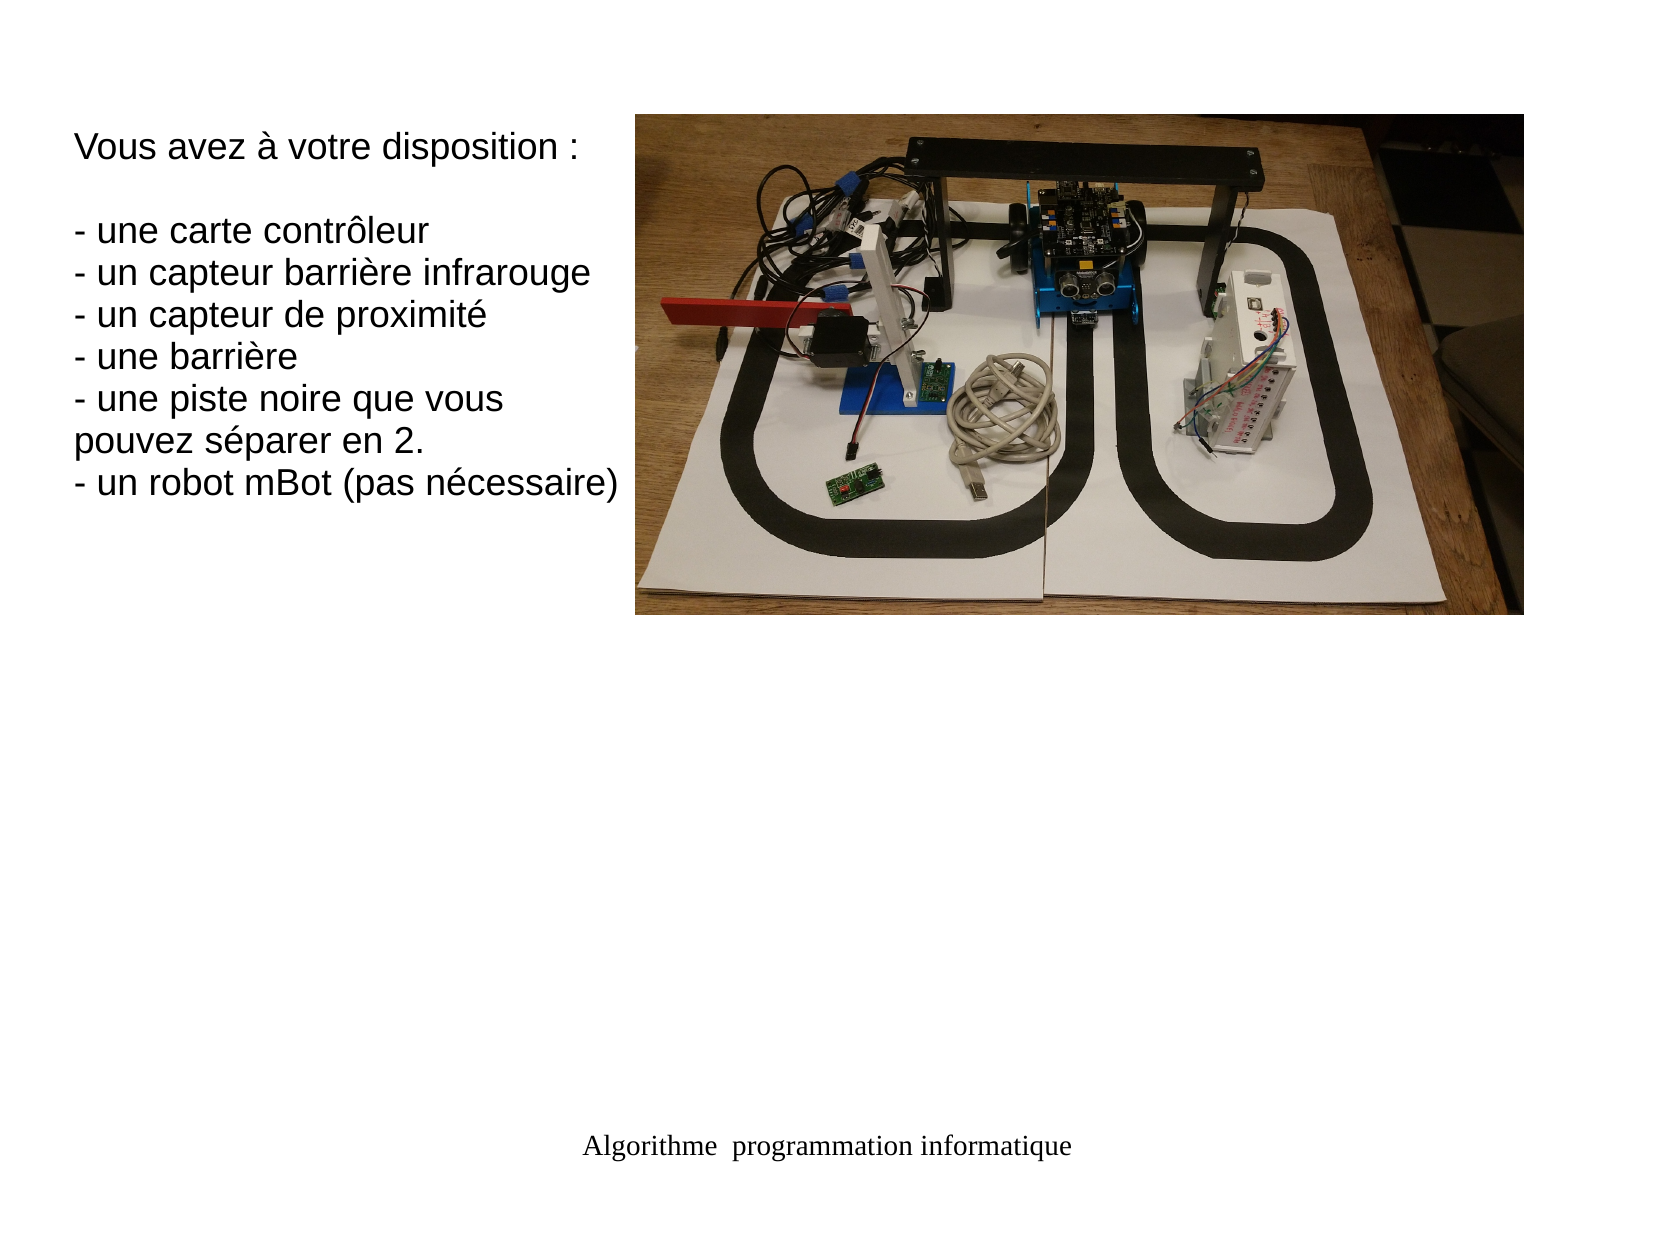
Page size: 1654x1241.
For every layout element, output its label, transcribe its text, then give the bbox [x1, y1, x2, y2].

picture [635, 114, 1524, 615]
text_box Vous avez à votre disposition : - une carte contrôleur - un capteur barrière infrarouge - un capteur de proximité - une barrière - une piste noire que vous pouvez séparer en 2. - un robot mBot (pas nécessaire) [59, 118, 635, 512]
